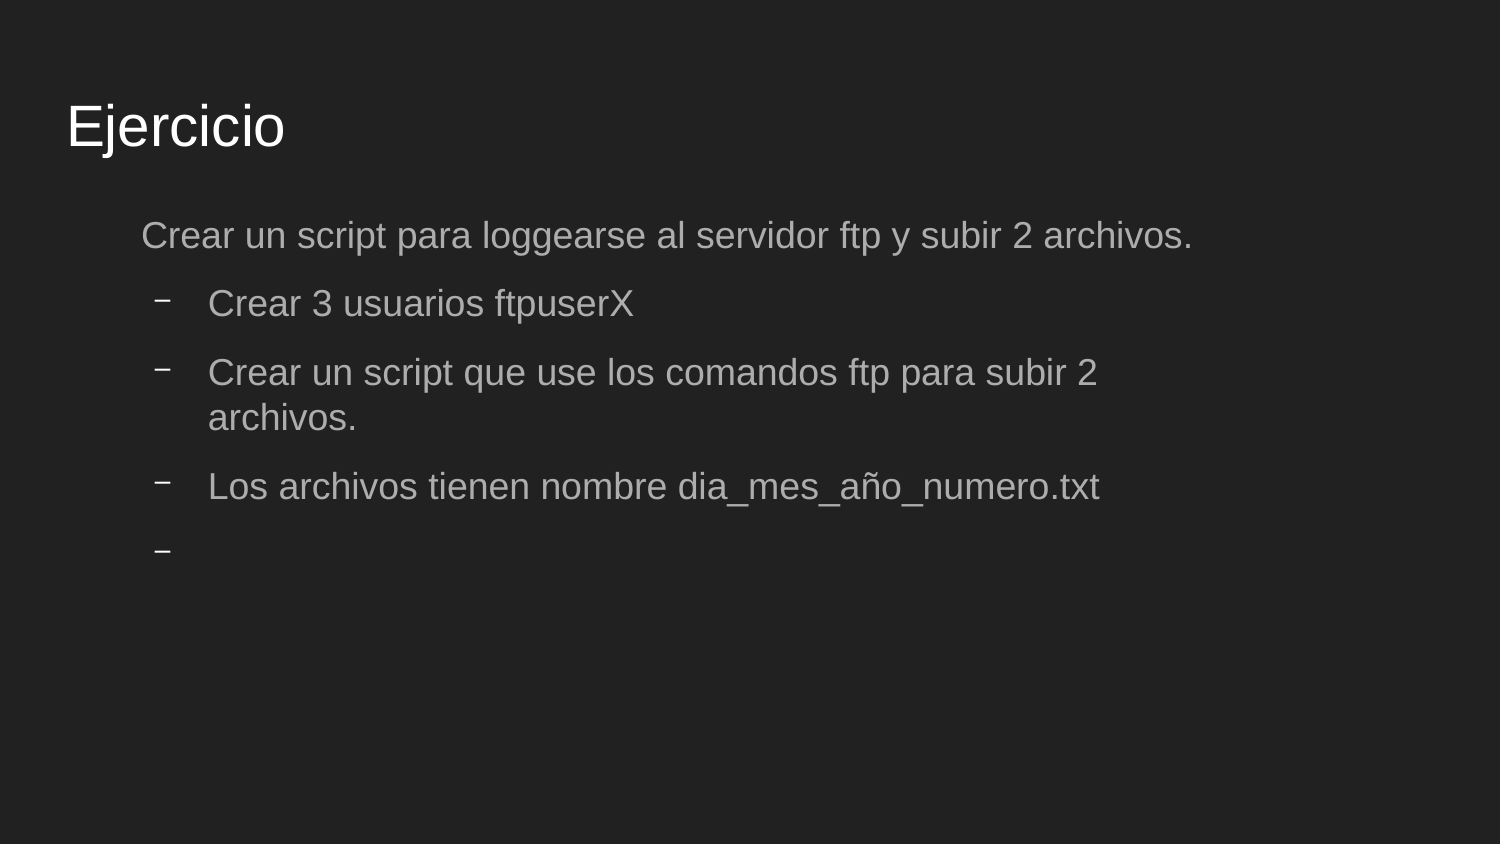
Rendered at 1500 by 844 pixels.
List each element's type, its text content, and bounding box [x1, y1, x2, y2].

list Crear un script para loggearse al servidor ftp y subir 2 archivos. Crear 3 usuarios ftpuserX Crear un script que use los comandos ftp para subir 2 archivos. Los archivos tienen nombre dia_mes_año_numero.txt [51, 189, 1261, 750]
title Ejercicio [51, 72, 1449, 167]
